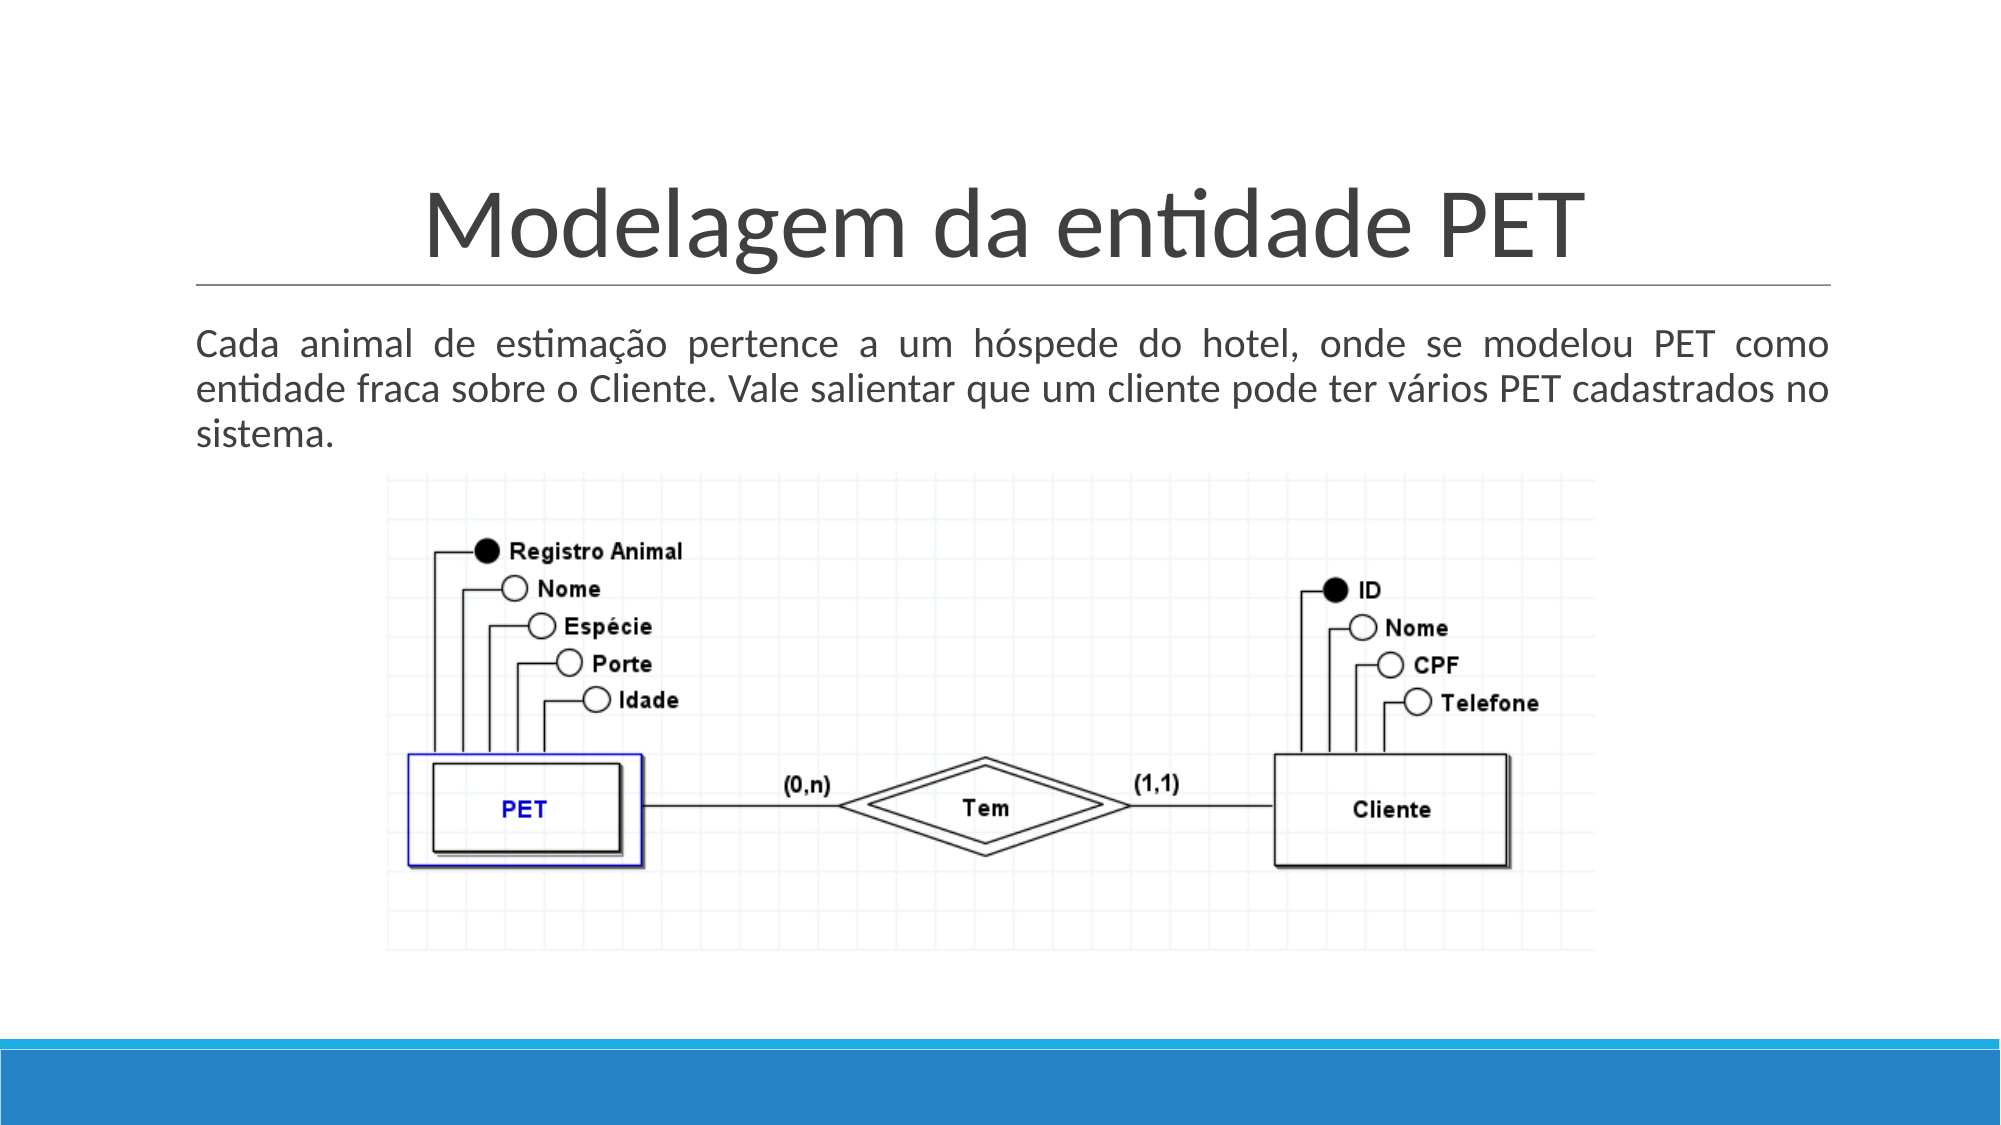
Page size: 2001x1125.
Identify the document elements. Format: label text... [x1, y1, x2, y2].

text_box Modelagem da entidade PET [180, 47, 1830, 285]
text_box Cada animal de estimação pertence a um hóspede do hotel, onde se modelou PET como entidade fraca sobre o Cliente. Vale salientar que um cliente pode ter vários PET cadastrados no sistema. [180, 314, 1831, 975]
